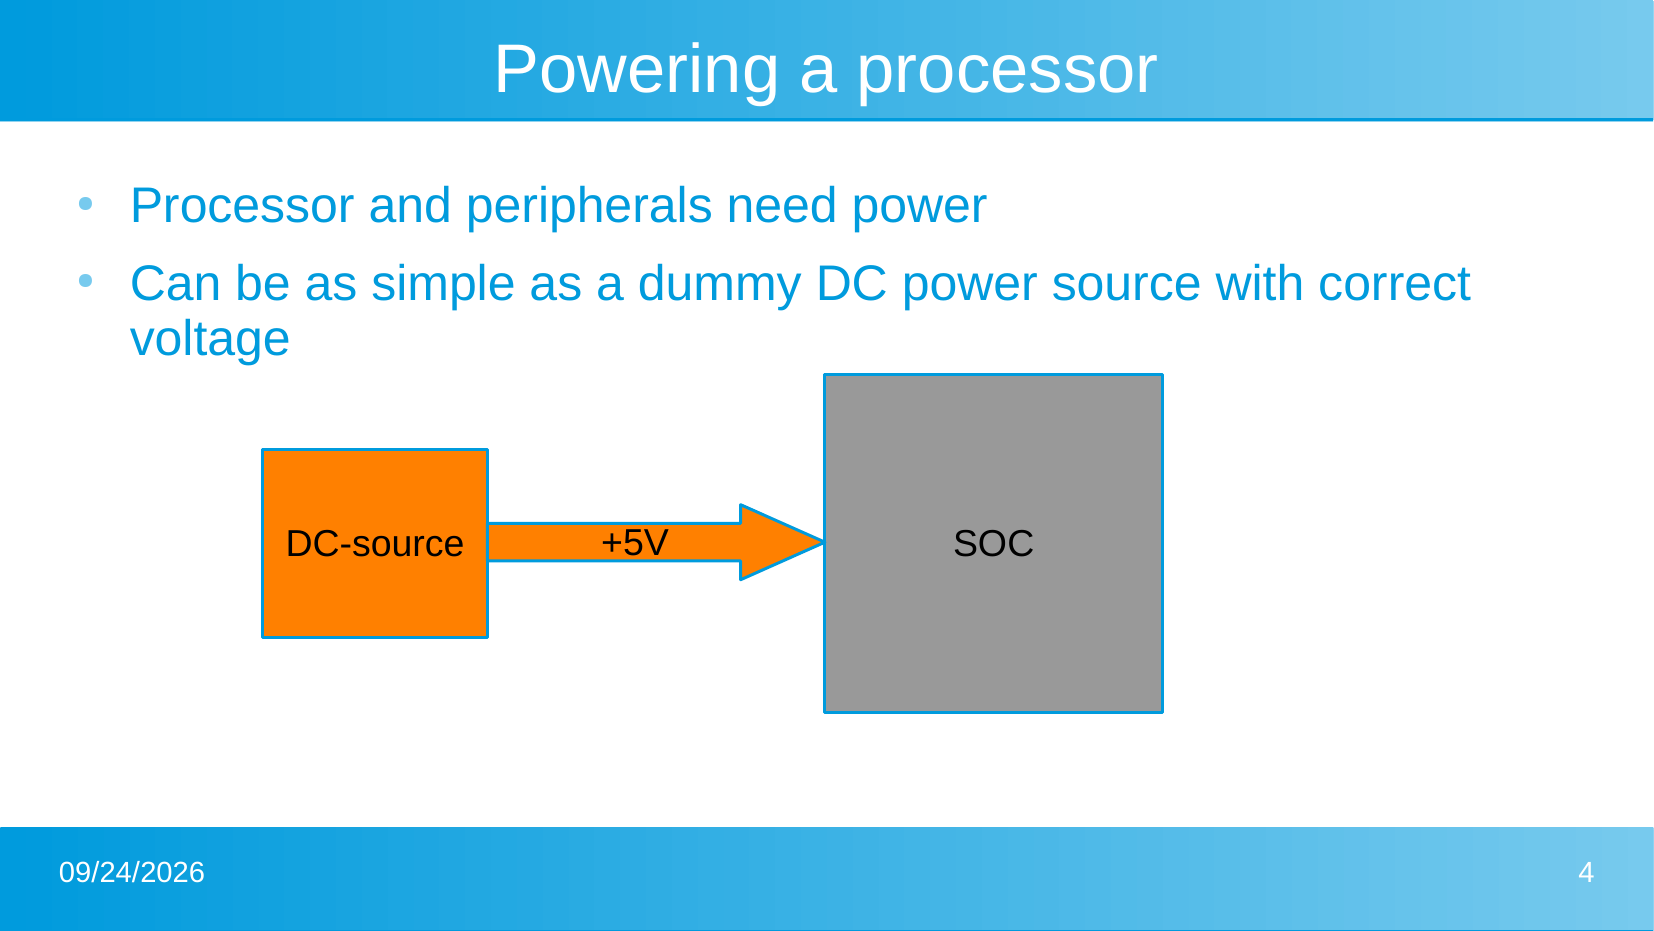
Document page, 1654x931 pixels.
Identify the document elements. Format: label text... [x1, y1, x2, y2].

list Processor and peripherals need power Can be as simple as a dummy DC power source with correct voltage [58, 177, 1595, 768]
title Powering a processor [58, 0, 1595, 146]
text_box +5V [487, 504, 825, 580]
text_box DC-source [262, 449, 488, 638]
text_box SOC [824, 374, 1163, 713]
